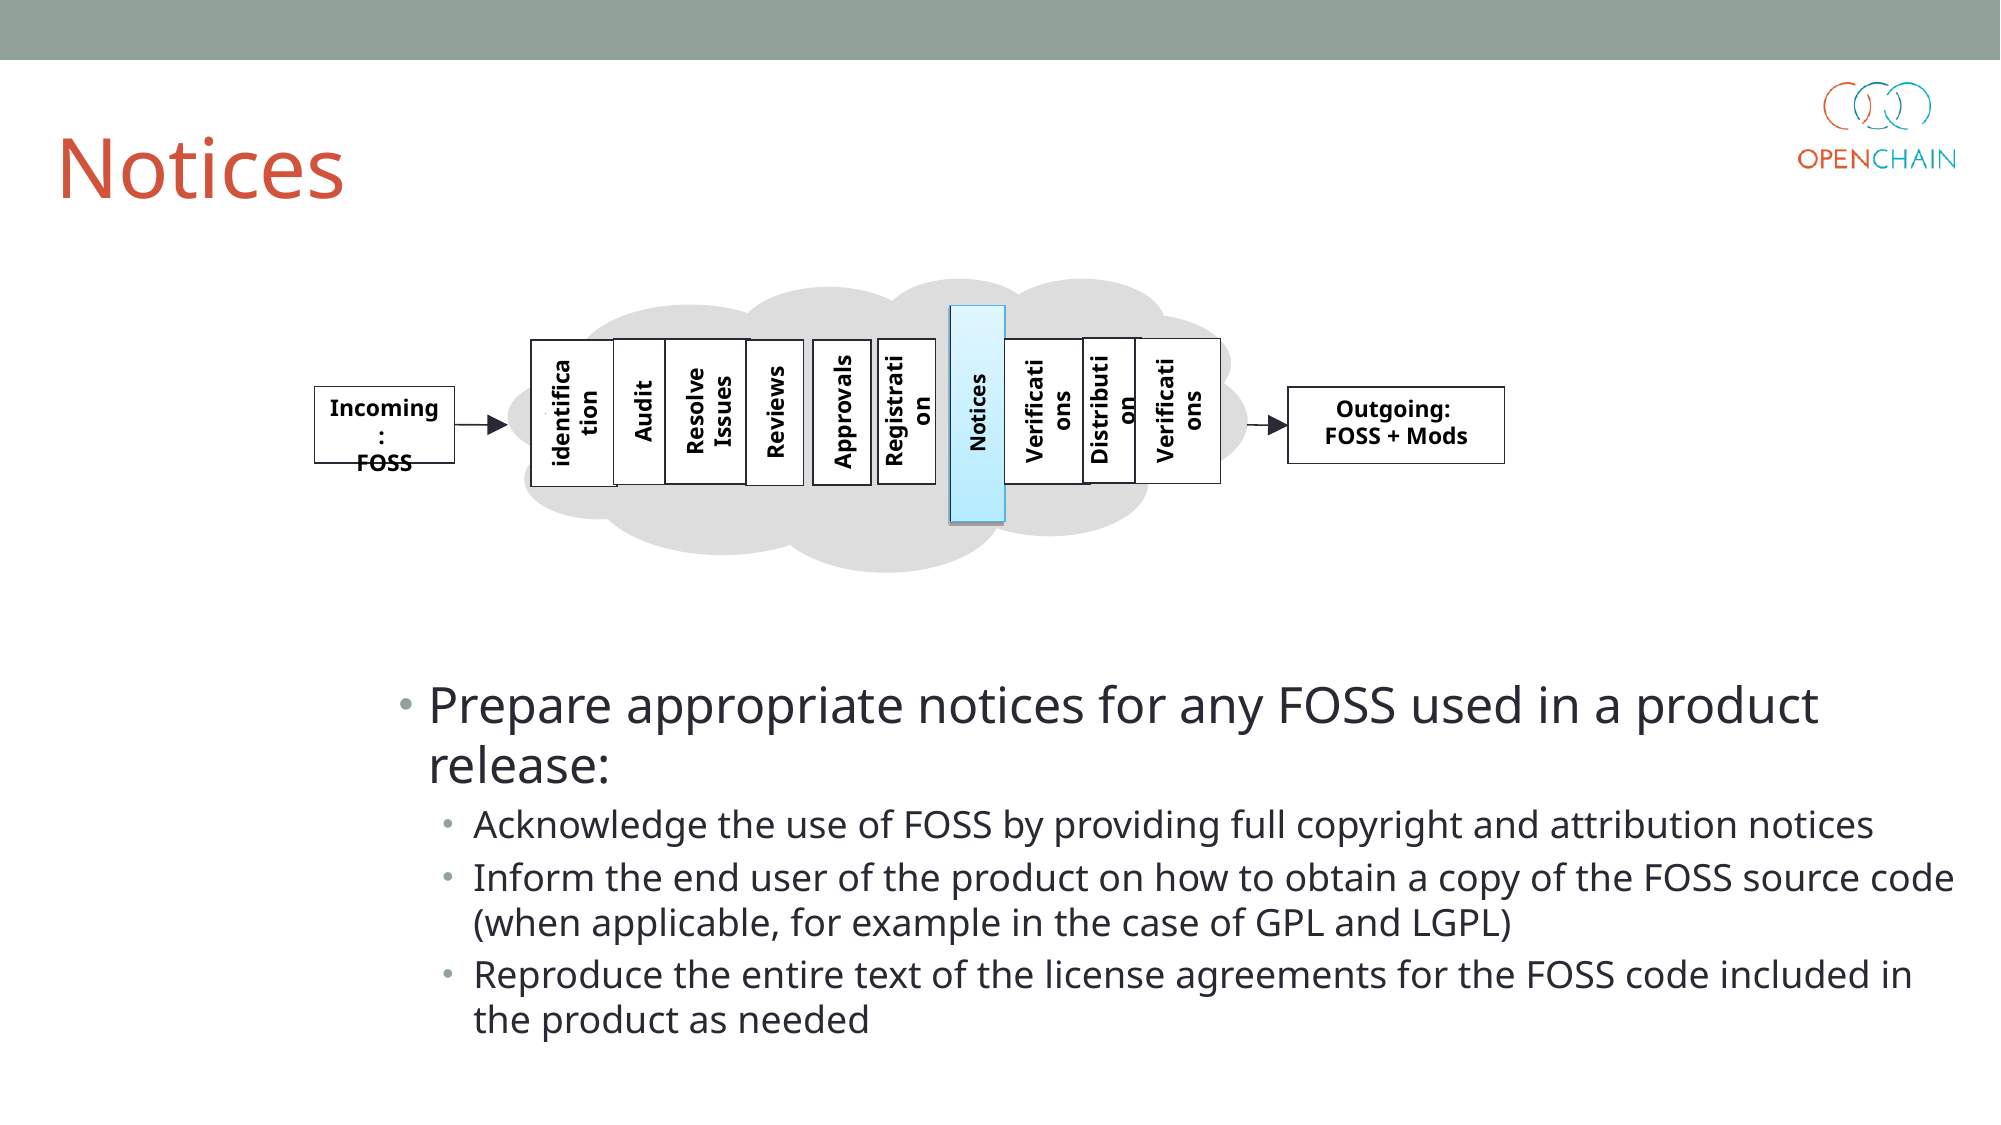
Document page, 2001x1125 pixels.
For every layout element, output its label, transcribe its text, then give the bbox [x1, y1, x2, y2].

text_box Outgoing: FOSS + Mods [1288, 386, 1505, 464]
text_box Verifications [1135, 338, 1221, 484]
picture [1798, 82, 1955, 169]
text_box Prepare appropriate notices for any FOSS used in a product release: Acknowledge the use of FOSS by providing full copyright and attribution notices Inform the end user of the product on how to obtain a copy of the FOSS source code (when applicable, for example in the case of GPL and LGPL) Reproduce the entire text of the license agreements for the FOSS code included in the product as needed [357, 643, 2000, 1055]
text_box Audit [613, 339, 664, 485]
text_box Incoming: FOSS [314, 386, 455, 463]
text_box [507, 387, 531, 447]
text_box [524, 278, 1219, 573]
text_box Notices [40, 84, 1841, 247]
text_box Verifications [1004, 338, 1090, 485]
text_box Resolve Issues [664, 338, 751, 485]
text_box Approvals [812, 339, 871, 485]
text_box [1221, 340, 1248, 462]
text_box Notices [949, 305, 1005, 522]
text_box Distribution [1083, 338, 1135, 484]
text_box Registration [877, 338, 936, 485]
text_box Reviews [745, 340, 804, 486]
text_box identification [531, 340, 617, 487]
